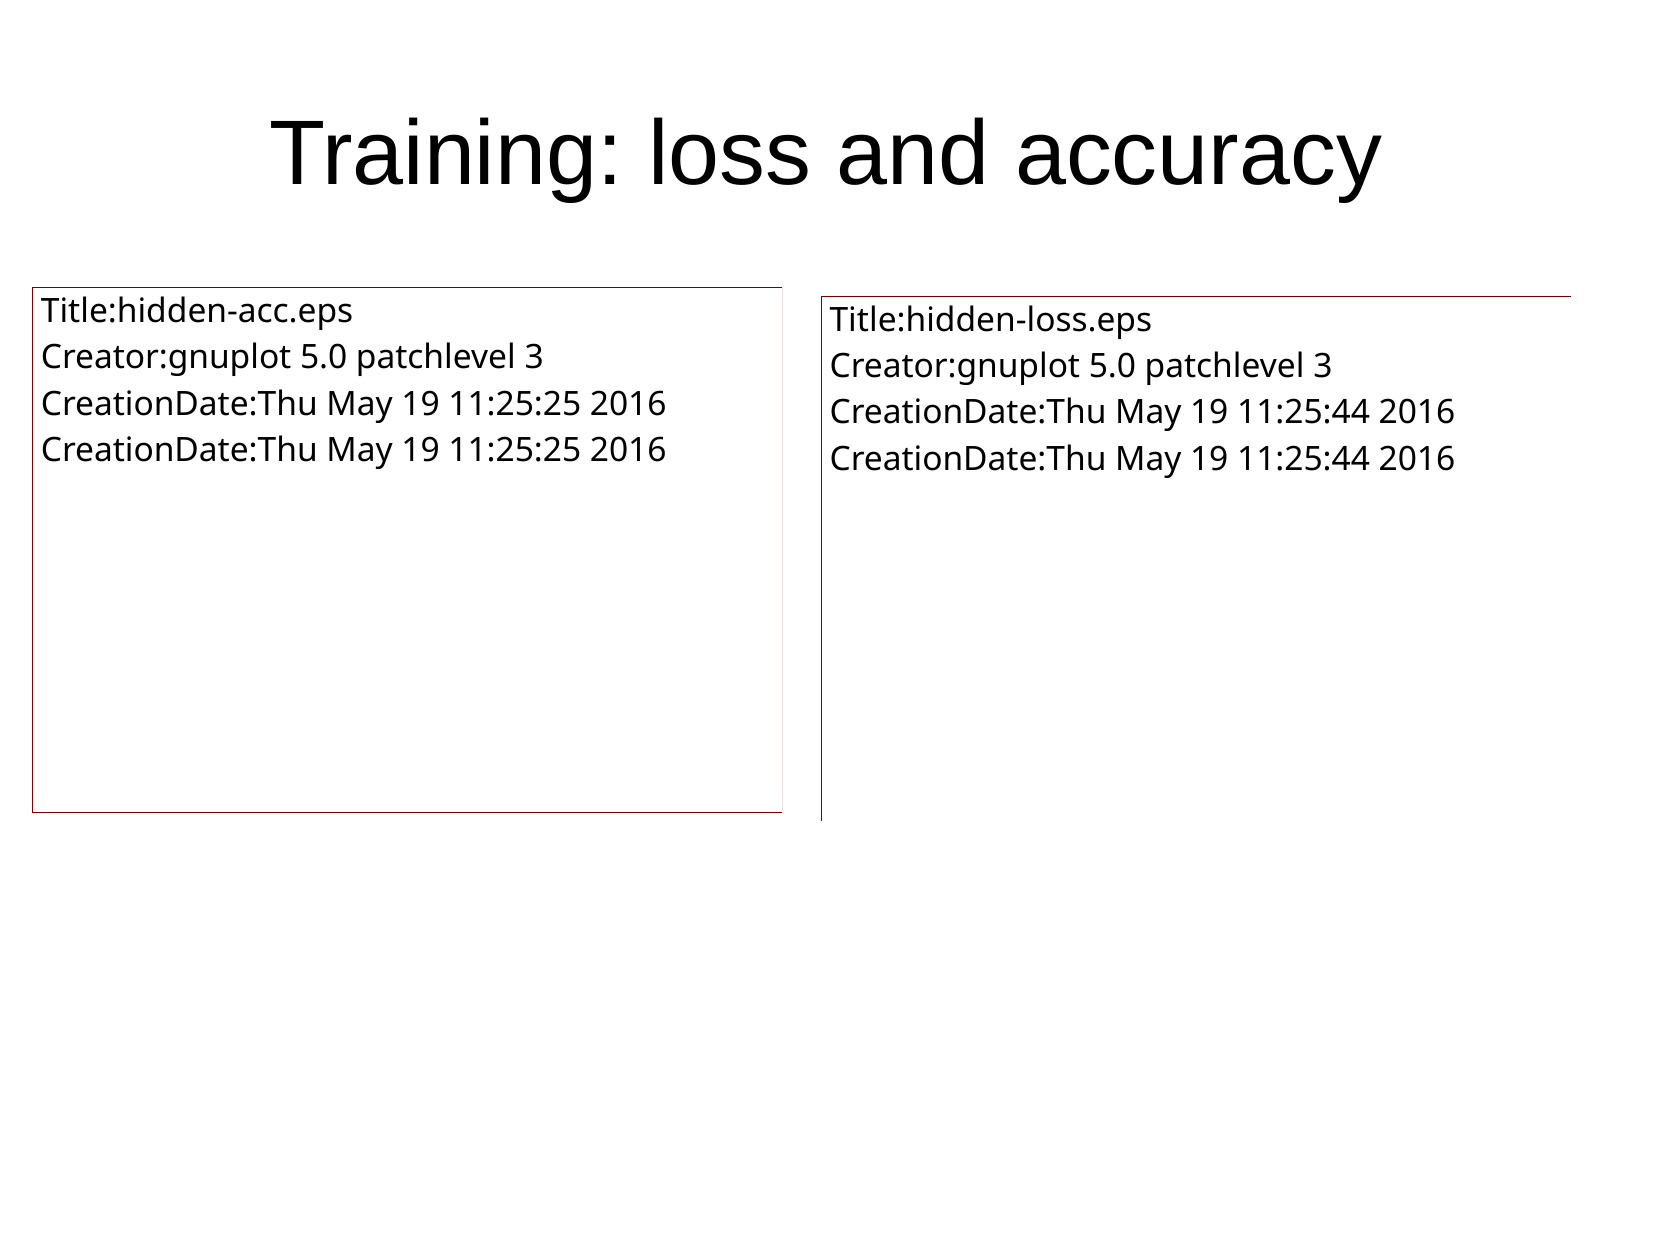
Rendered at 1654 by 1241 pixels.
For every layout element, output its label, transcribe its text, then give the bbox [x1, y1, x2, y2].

picture [30, 285, 783, 813]
picture [818, 293, 1571, 821]
title Training: loss and accuracy [82, 49, 1571, 257]
